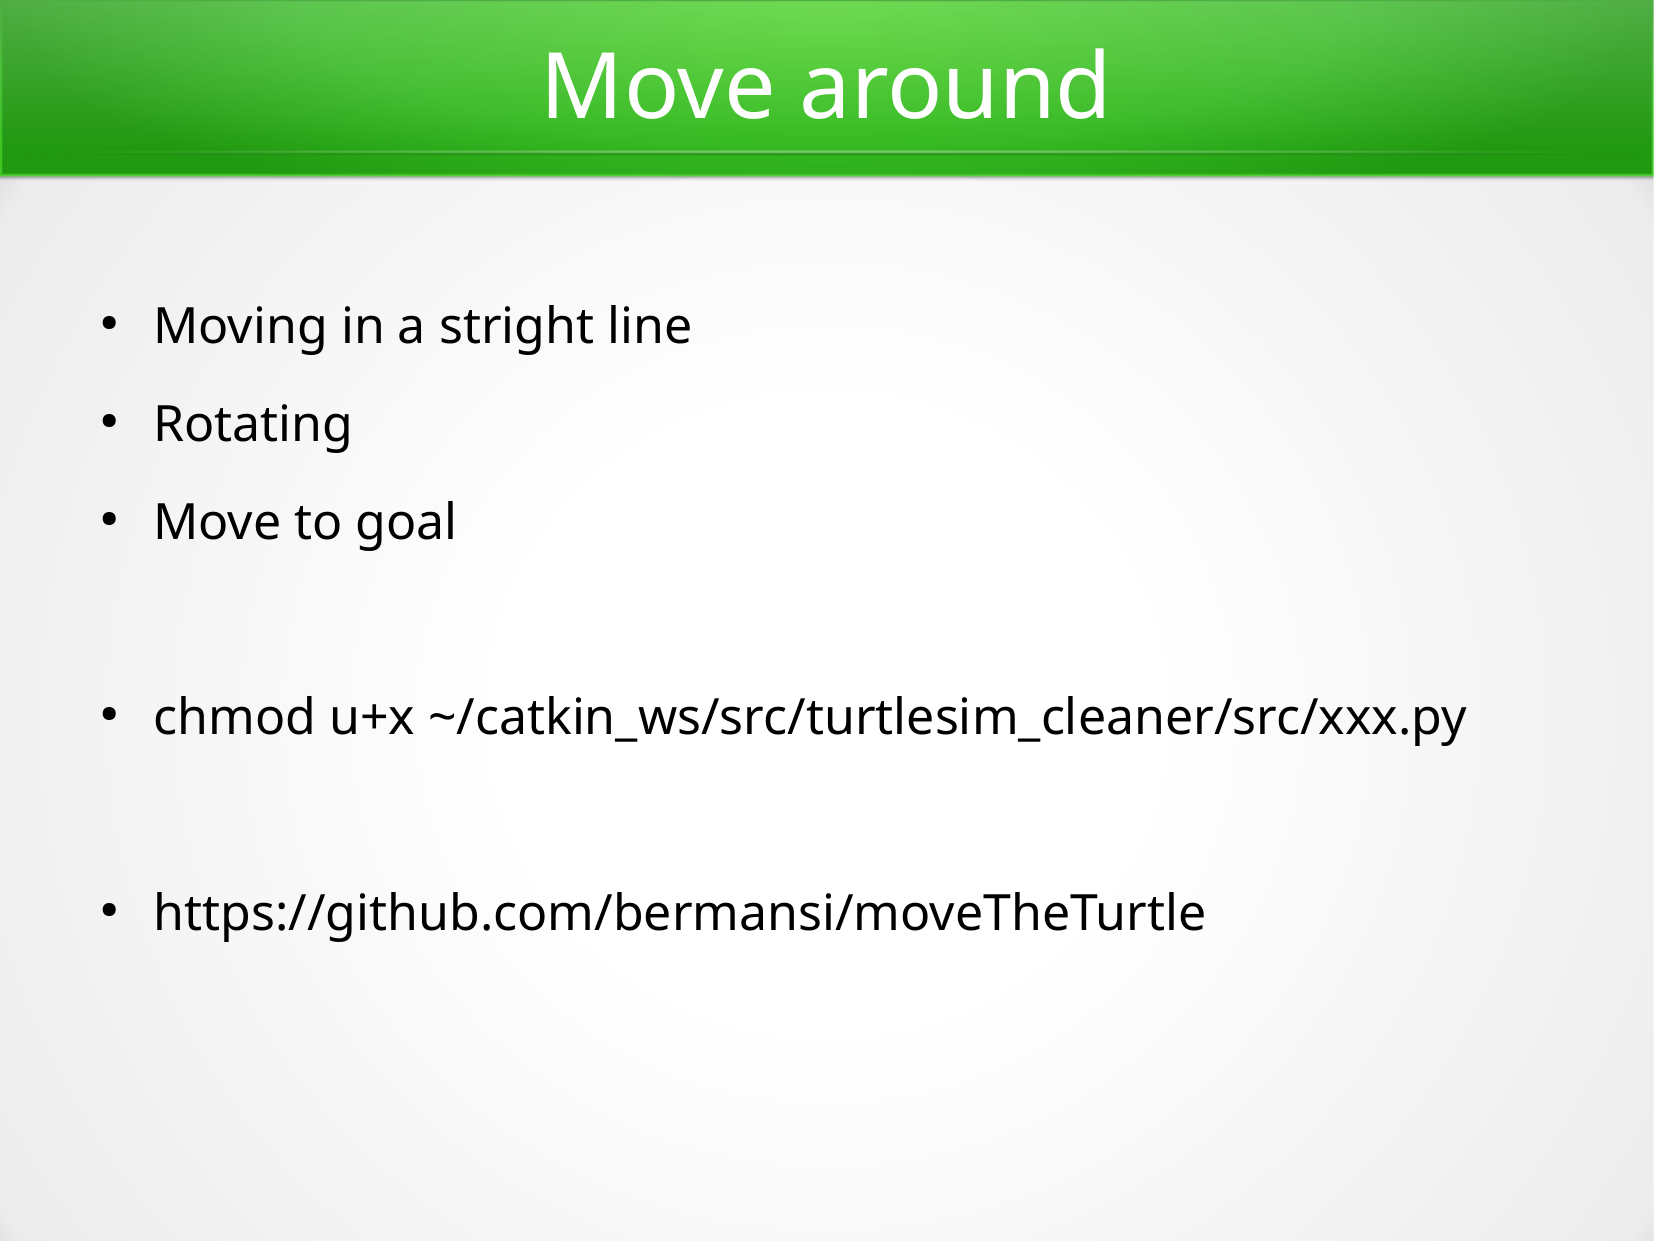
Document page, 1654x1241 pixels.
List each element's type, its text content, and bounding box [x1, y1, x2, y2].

picture [0, 0, 1654, 1241]
list Moving in a stright line Rotating Move to goal chmod u+x ~/catkin_ws/src/turtlesim_cleaner/src/xxx.py https://github.com/bermansi/moveTheTurtle [82, 290, 1571, 1010]
title Move around [82, 11, 1571, 154]
